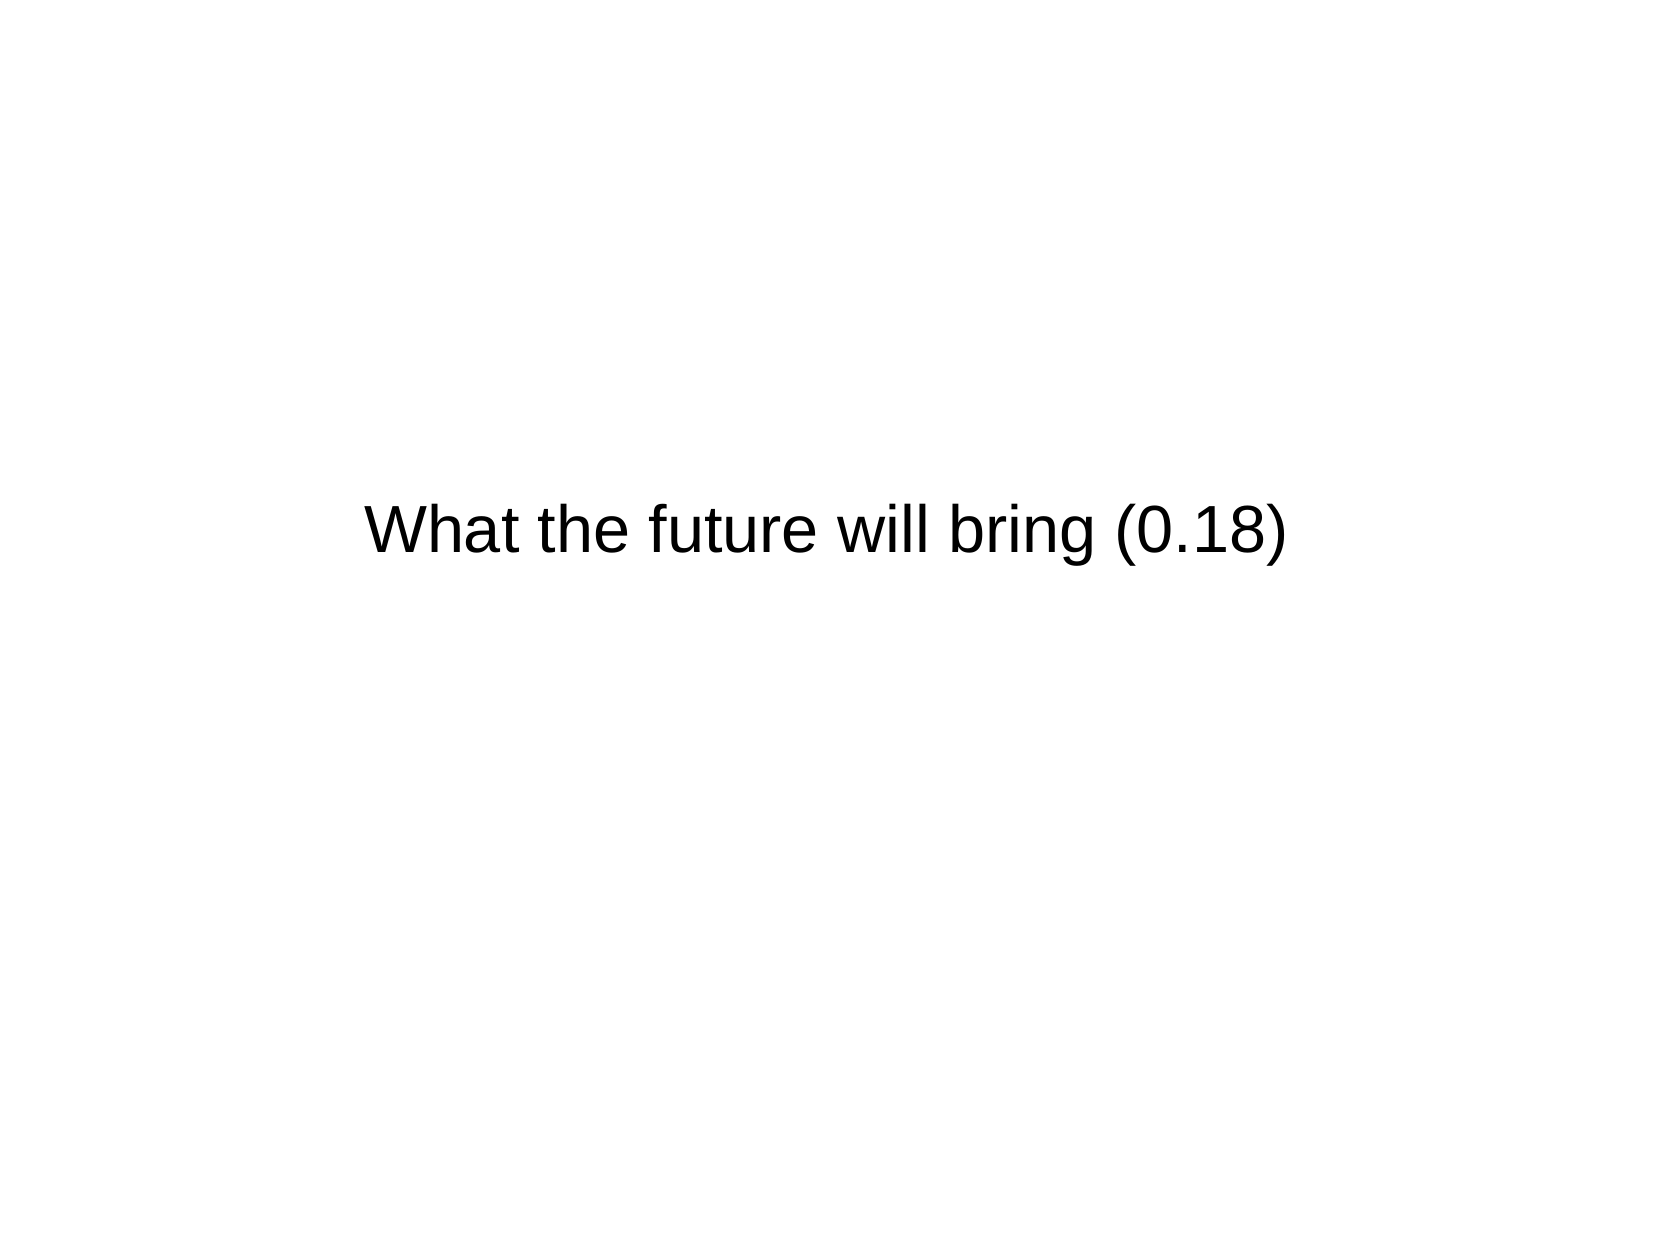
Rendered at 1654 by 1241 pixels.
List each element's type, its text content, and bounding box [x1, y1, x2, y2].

subtitle What the future will bring (0.18) [82, 49, 1571, 1010]
